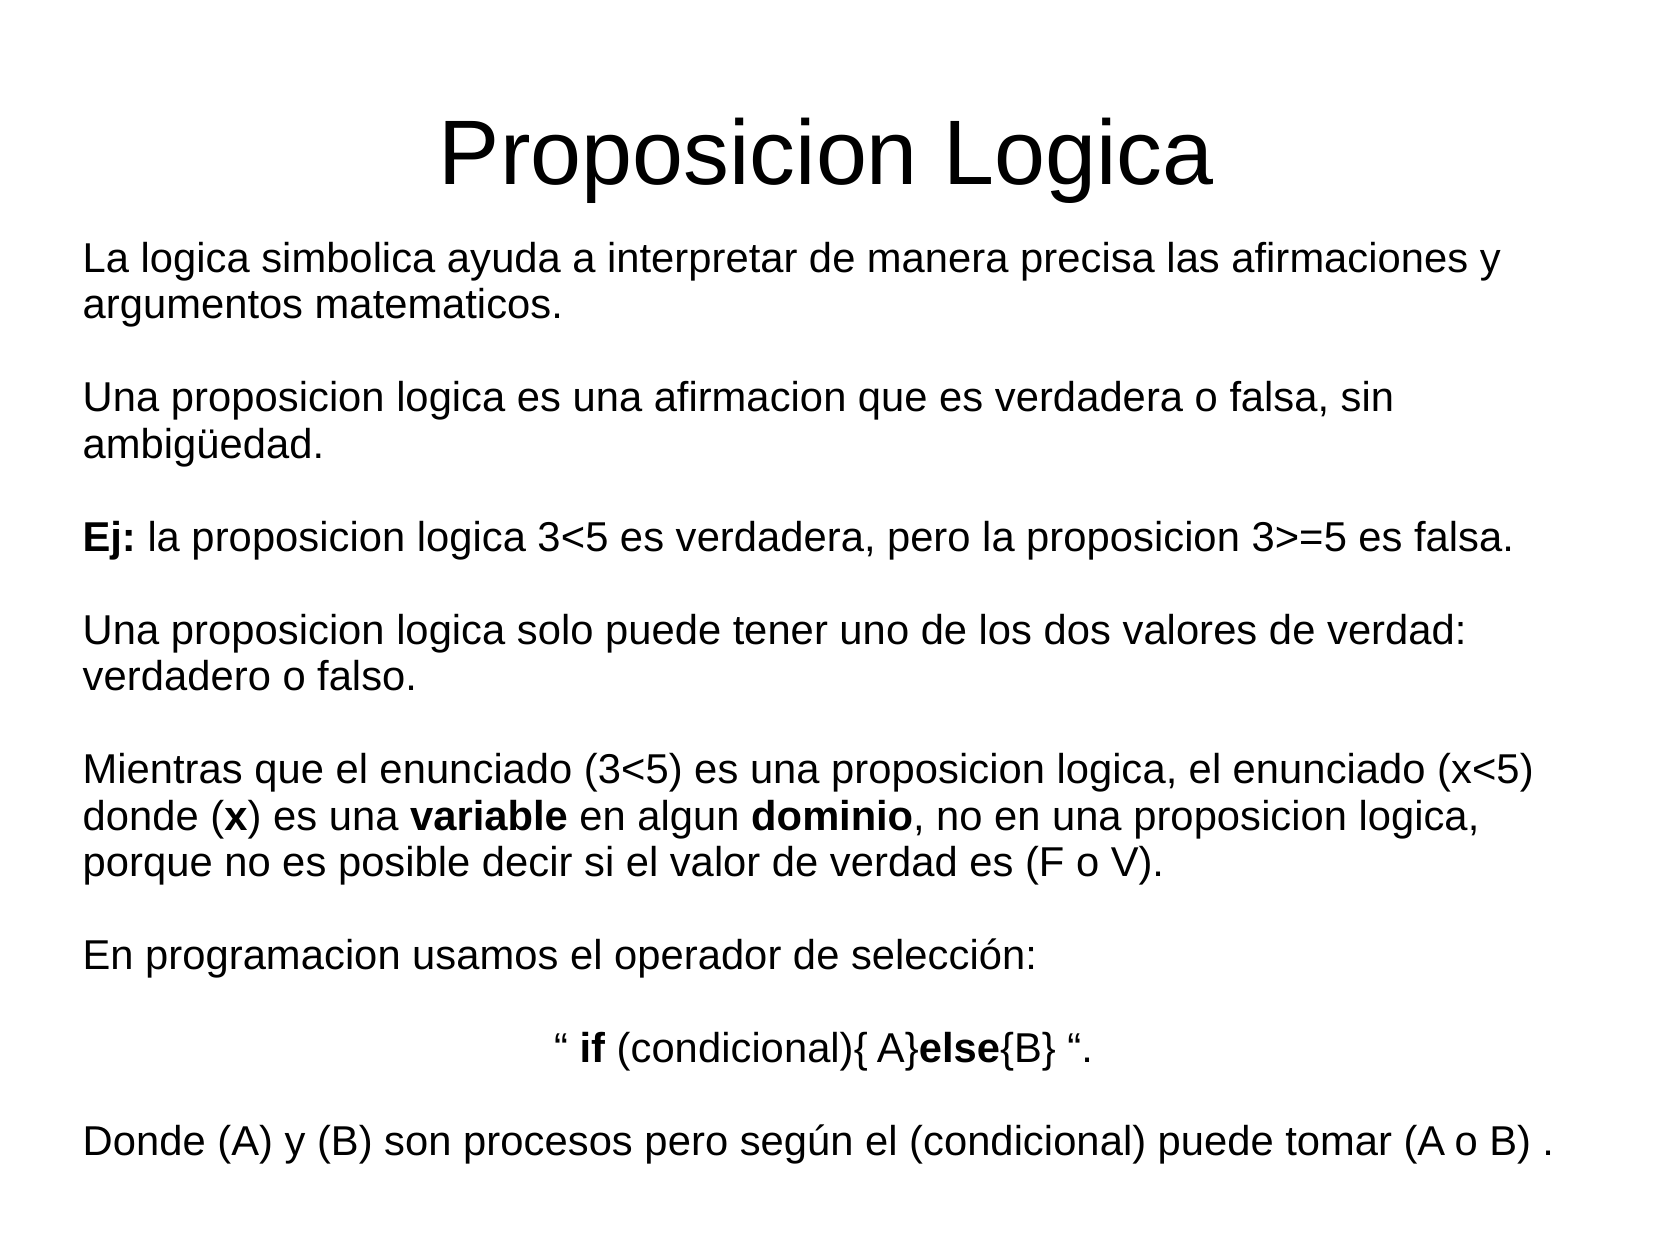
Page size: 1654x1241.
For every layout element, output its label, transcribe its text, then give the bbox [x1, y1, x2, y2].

subtitle La logica simbolica ayuda a interpretar de manera precisa las afirmaciones y argumentos matematicos. Una proposicion logica es una afirmacion que es verdadera o falsa, sin ambigüedad. Ej: la proposicion logica 3<5 es verdadera, pero la proposicion 3>=5 es falsa. Una proposicion logica solo puede tener uno de los dos valores de verdad: verdadero o falso. Mientras que el enunciado (3<5) es una proposicion logica, el enunciado (x<5) donde (x) es una variable en algun dominio, no en una proposicion logica, porque no es posible decir si el valor de verdad es (F o V). En programacion usamos el operador de selección: “ if (condicional){ A}else{B} “. Donde (A) y (B) son procesos pero según el (condicional) puede tomar (A o B) . [82, 230, 1571, 1169]
title Proposicion Logica [82, 49, 1571, 230]
